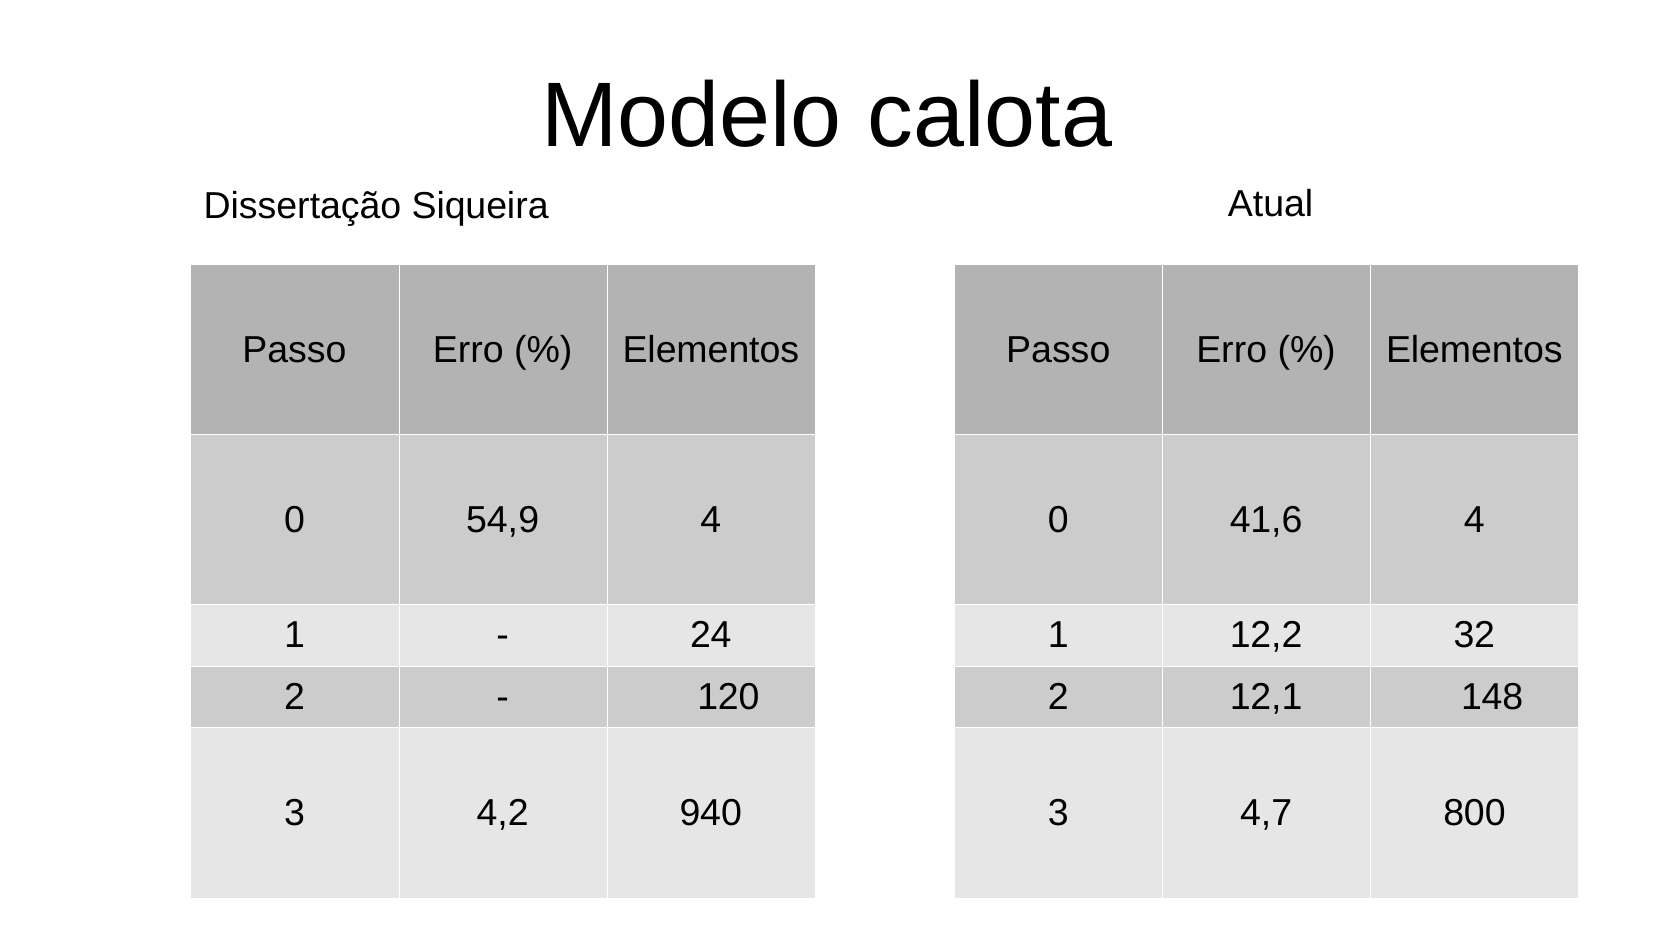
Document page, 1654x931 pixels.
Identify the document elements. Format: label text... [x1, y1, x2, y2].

table_cell 940 [608, 728, 815, 898]
table_header Erro (%) [400, 265, 607, 434]
table_header Passo [191, 265, 399, 434]
table_cell 3 [191, 728, 399, 898]
table_header Elementos [608, 265, 815, 434]
table_cell 3 [955, 728, 1162, 898]
table_cell - [400, 605, 607, 666]
table_cell 1 [191, 605, 399, 666]
table_header Elementos [1371, 265, 1578, 434]
table_cell 41,6 [1163, 435, 1370, 604]
table_cell 2 [191, 667, 399, 727]
table_cell - [400, 667, 607, 727]
table_cell 4,7 [1163, 728, 1370, 898]
table_cell 4 [1371, 435, 1578, 604]
table_cell 0 [955, 435, 1162, 604]
table_header Passo [955, 265, 1162, 434]
text_box Atual [1213, 175, 1359, 233]
table_cell 1 [955, 605, 1162, 666]
table_cell 24 [608, 605, 815, 666]
table_cell 12,1 [1163, 667, 1370, 727]
table_cell 12,2 [1163, 605, 1370, 666]
table_cell 54,9 [400, 435, 607, 604]
table_cell 2 [955, 667, 1162, 727]
text_box Dissertação Siqueira [188, 177, 615, 234]
table_cell 0 [191, 435, 399, 604]
table_cell 800 [1371, 728, 1578, 898]
table_cell 4,2 [400, 728, 607, 898]
table_cell 148 [1371, 667, 1578, 727]
table_cell 4 [608, 435, 815, 604]
table_header Erro (%) [1163, 265, 1370, 434]
table_cell 120 [608, 667, 815, 727]
title Modelo calota [82, 37, 1571, 193]
table_cell 32 [1371, 605, 1578, 666]
